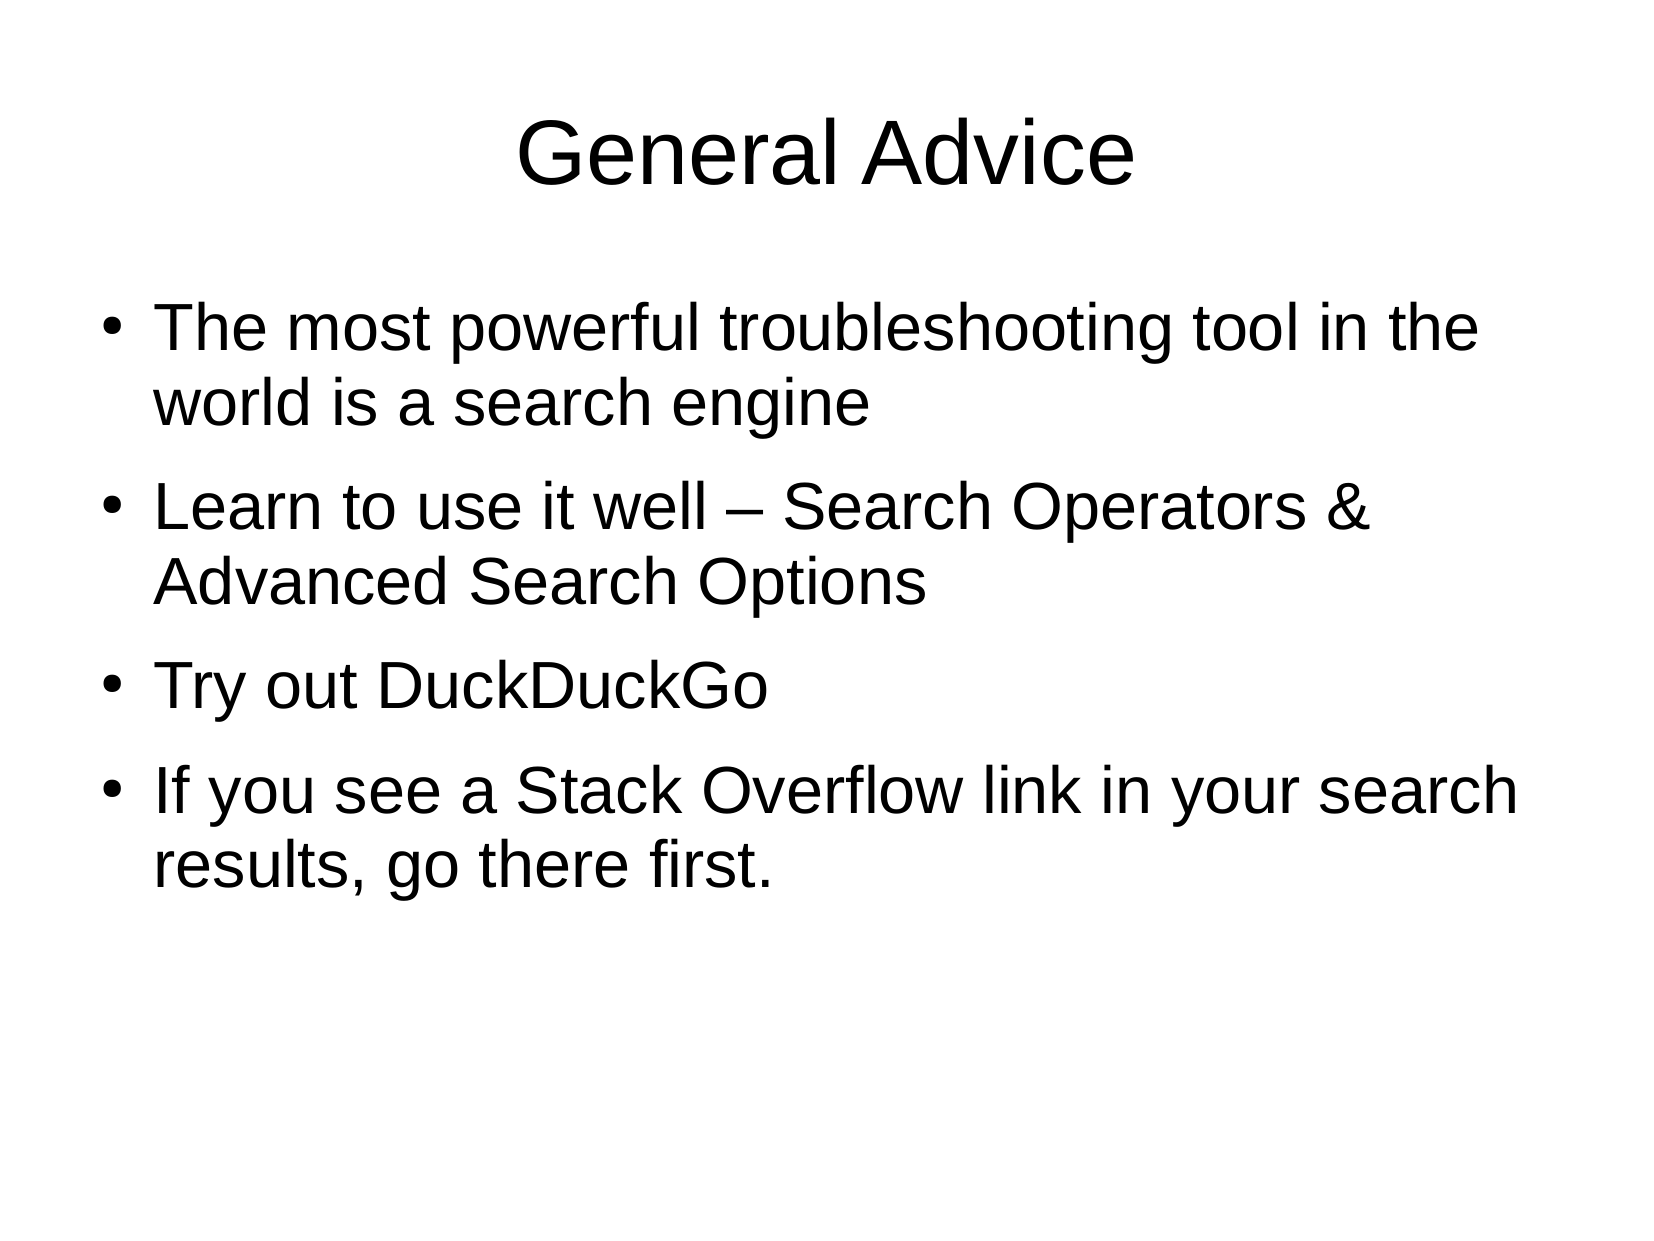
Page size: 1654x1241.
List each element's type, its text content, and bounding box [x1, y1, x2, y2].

title General Advice [82, 49, 1571, 257]
list The most powerful troubleshooting tool in the world is a search engine Learn to use it well – Search Operators & Advanced Search Options Try out DuckDuckGo If you see a Stack Overflow link in your search results, go there first. [82, 290, 1571, 1010]
